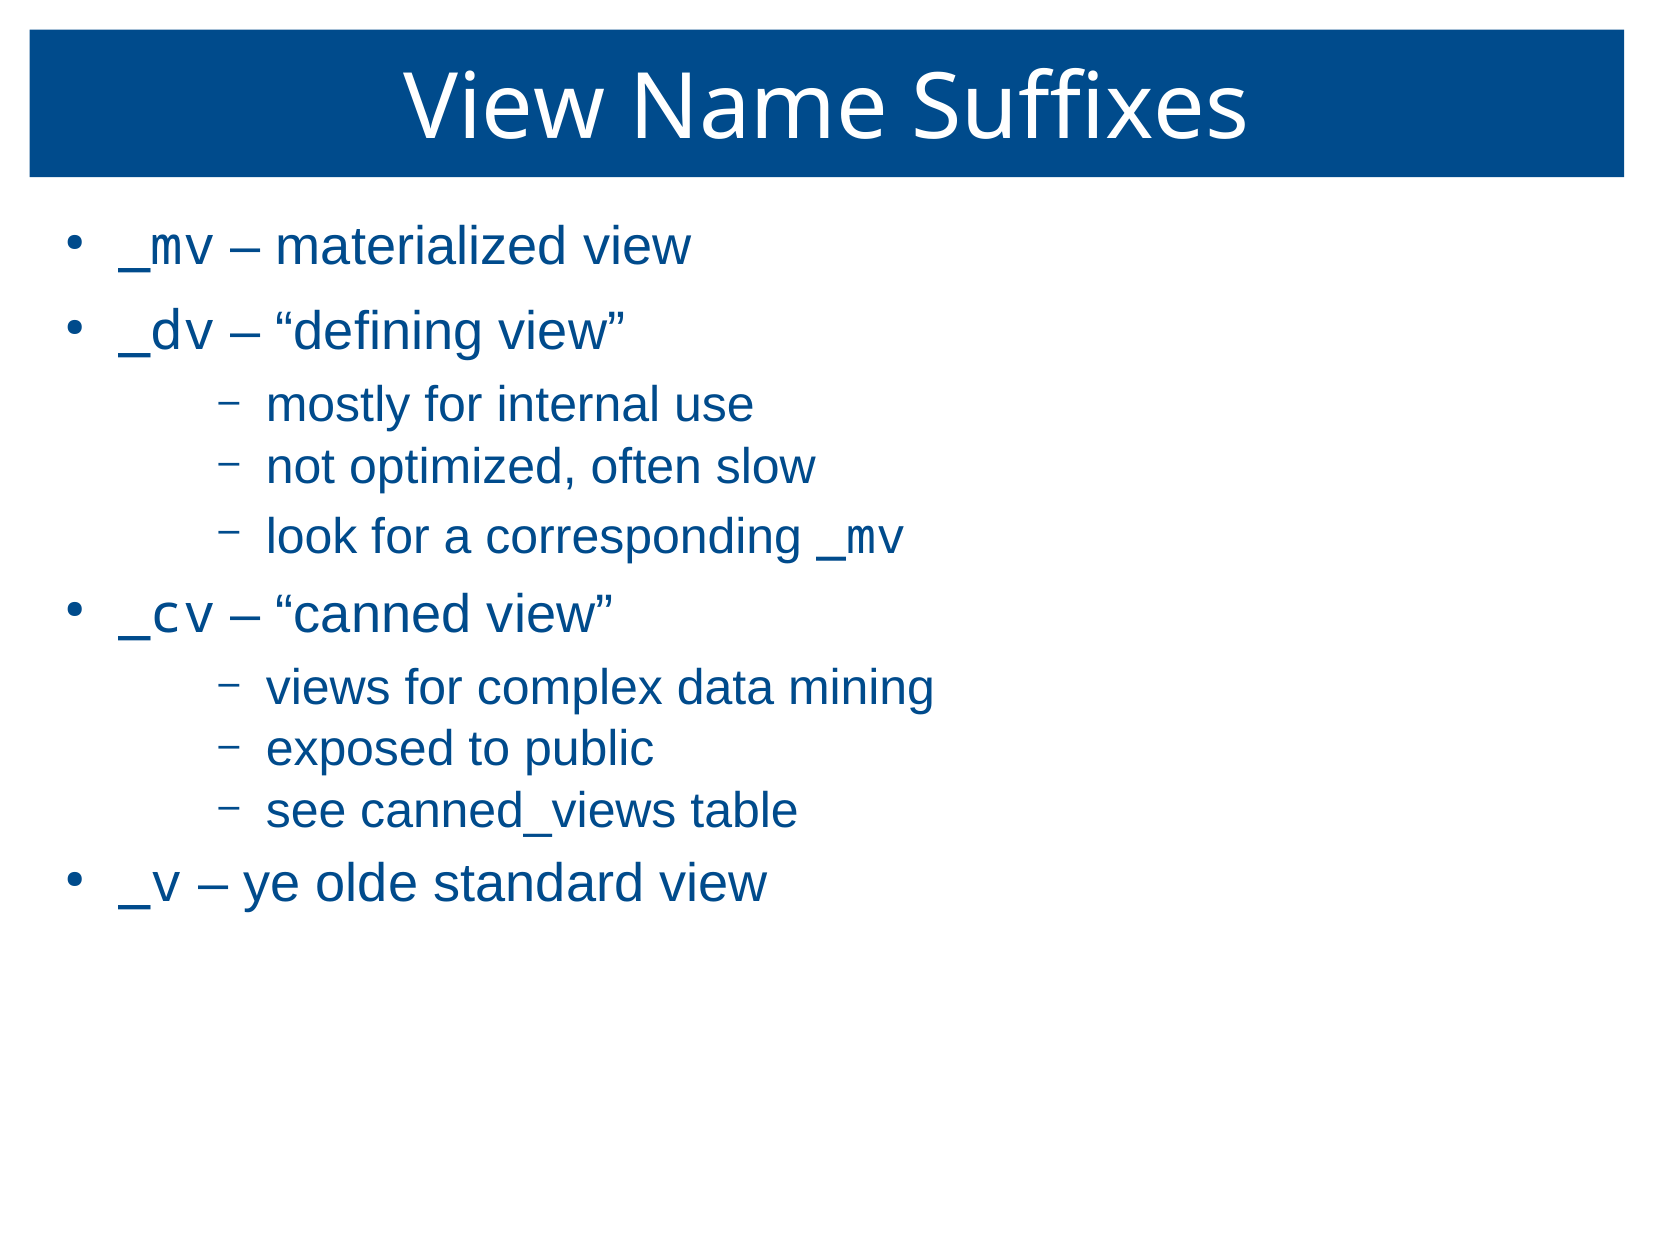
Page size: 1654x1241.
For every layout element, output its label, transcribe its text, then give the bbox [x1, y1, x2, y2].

list _mv – materialized view _dv – “defining view” mostly for internal use not optimized, often slow look for a corresponding _mv _cv – “canned view” views for complex data mining exposed to public see canned_views table _v – ye olde standard view [29, 206, 1625, 1152]
title View Name Suffixes [29, 29, 1625, 178]
